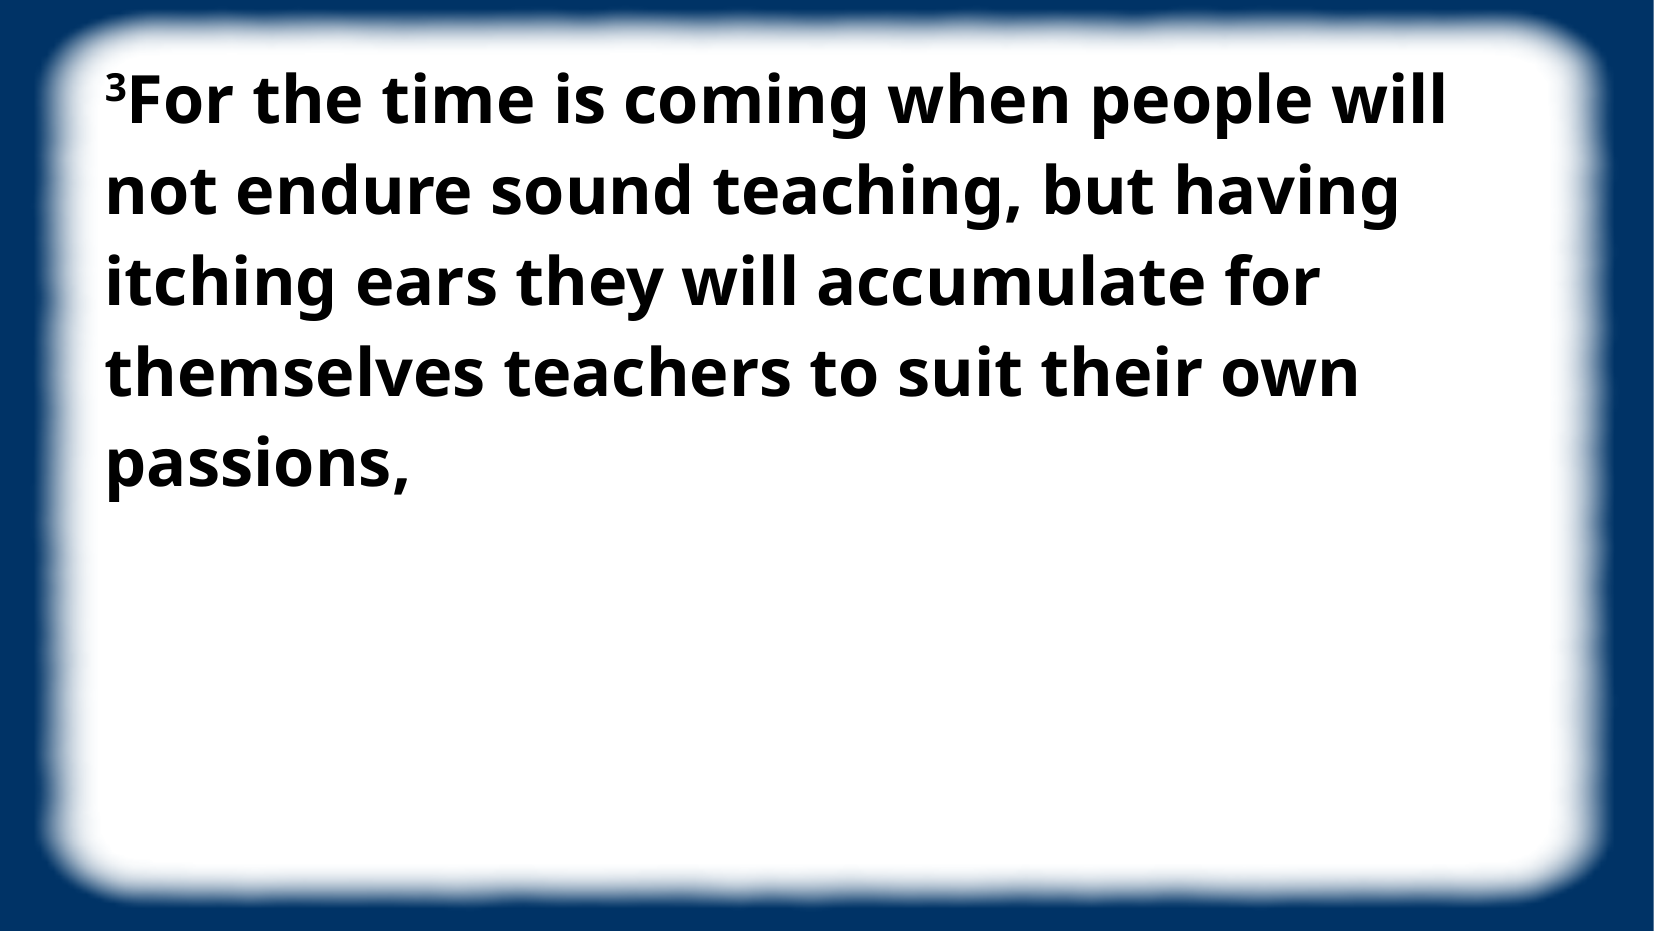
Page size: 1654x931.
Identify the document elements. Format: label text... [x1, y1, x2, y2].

picture [0, 0, 1654, 931]
text_box 3For the time is coming when people will not endure sound teaching, but having itching ears they will accumulate for themselves teachers to suit their own passions, [90, 45, 1561, 415]
